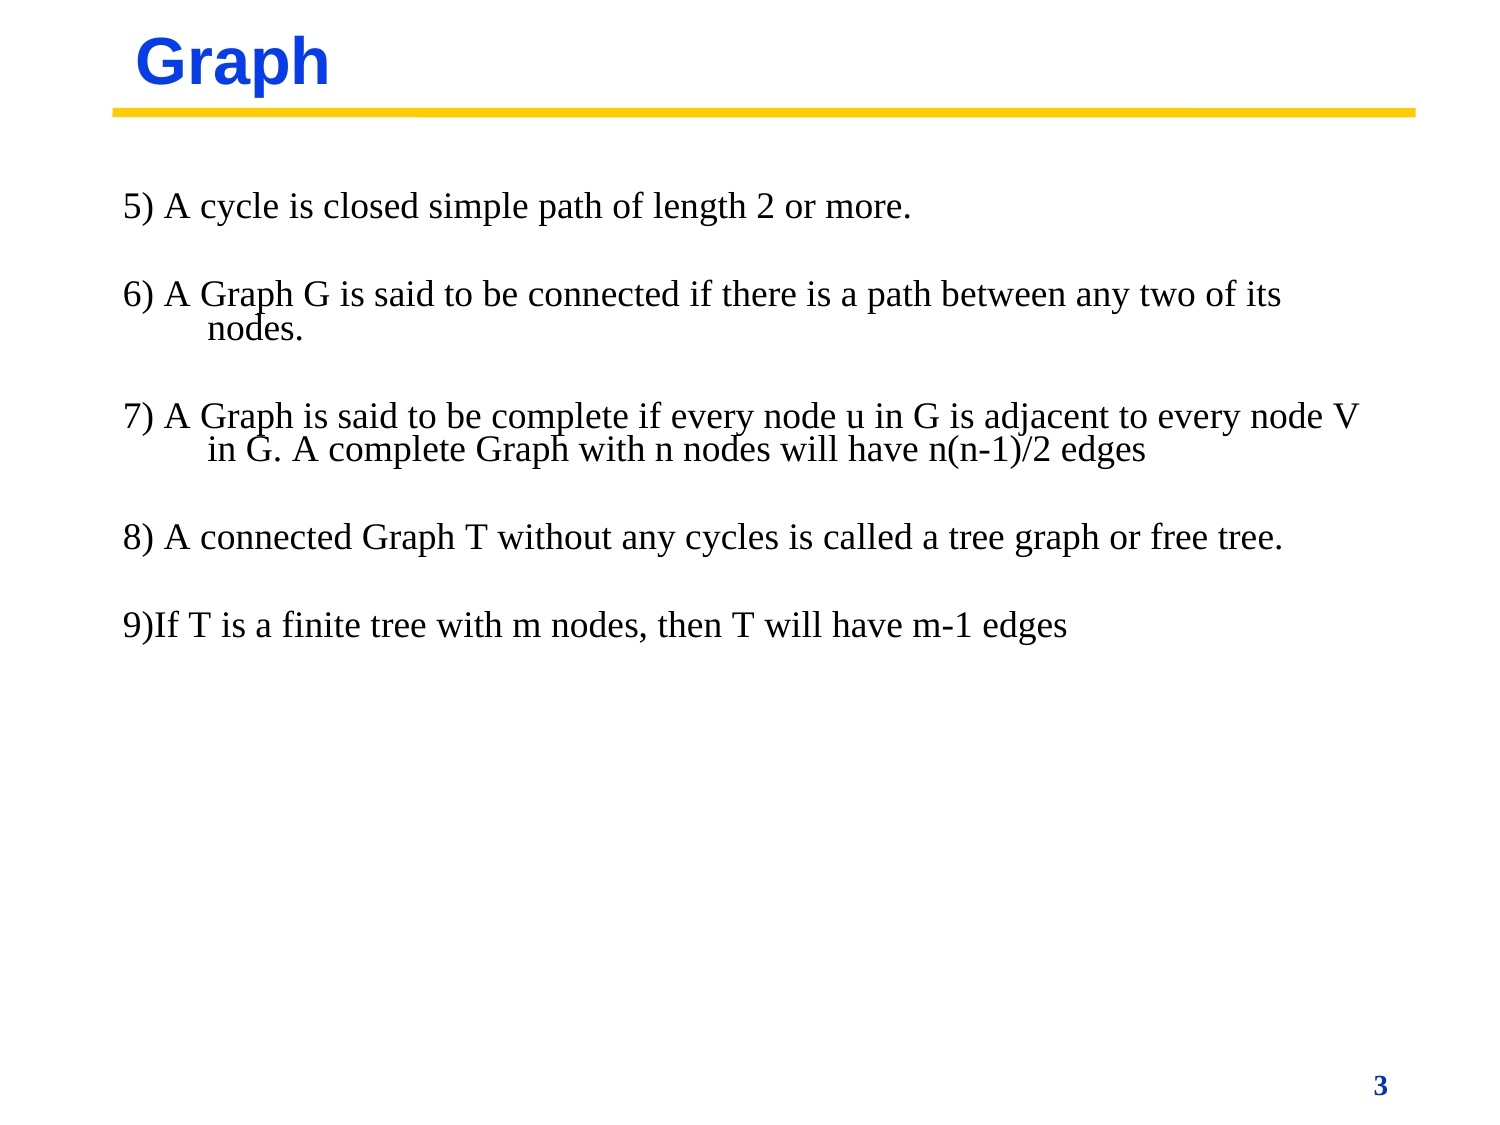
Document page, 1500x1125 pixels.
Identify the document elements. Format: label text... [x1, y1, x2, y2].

list 5) A cycle is closed simple path of length 2 or more. 6) A Graph G is said to be connected if there is a path between any two of its nodes. 7) A Graph is said to be complete if every node u in G is adjacent to every node V in G. A complete Graph with n nodes will have n(n-1)/2 edges 8) A connected Graph T without any cycles is called a tree graph or free tree. 9)If T is a finite tree with m nodes, then T will have m-1 edges [112, 187, 1400, 783]
title Graph [124, 24, 844, 129]
